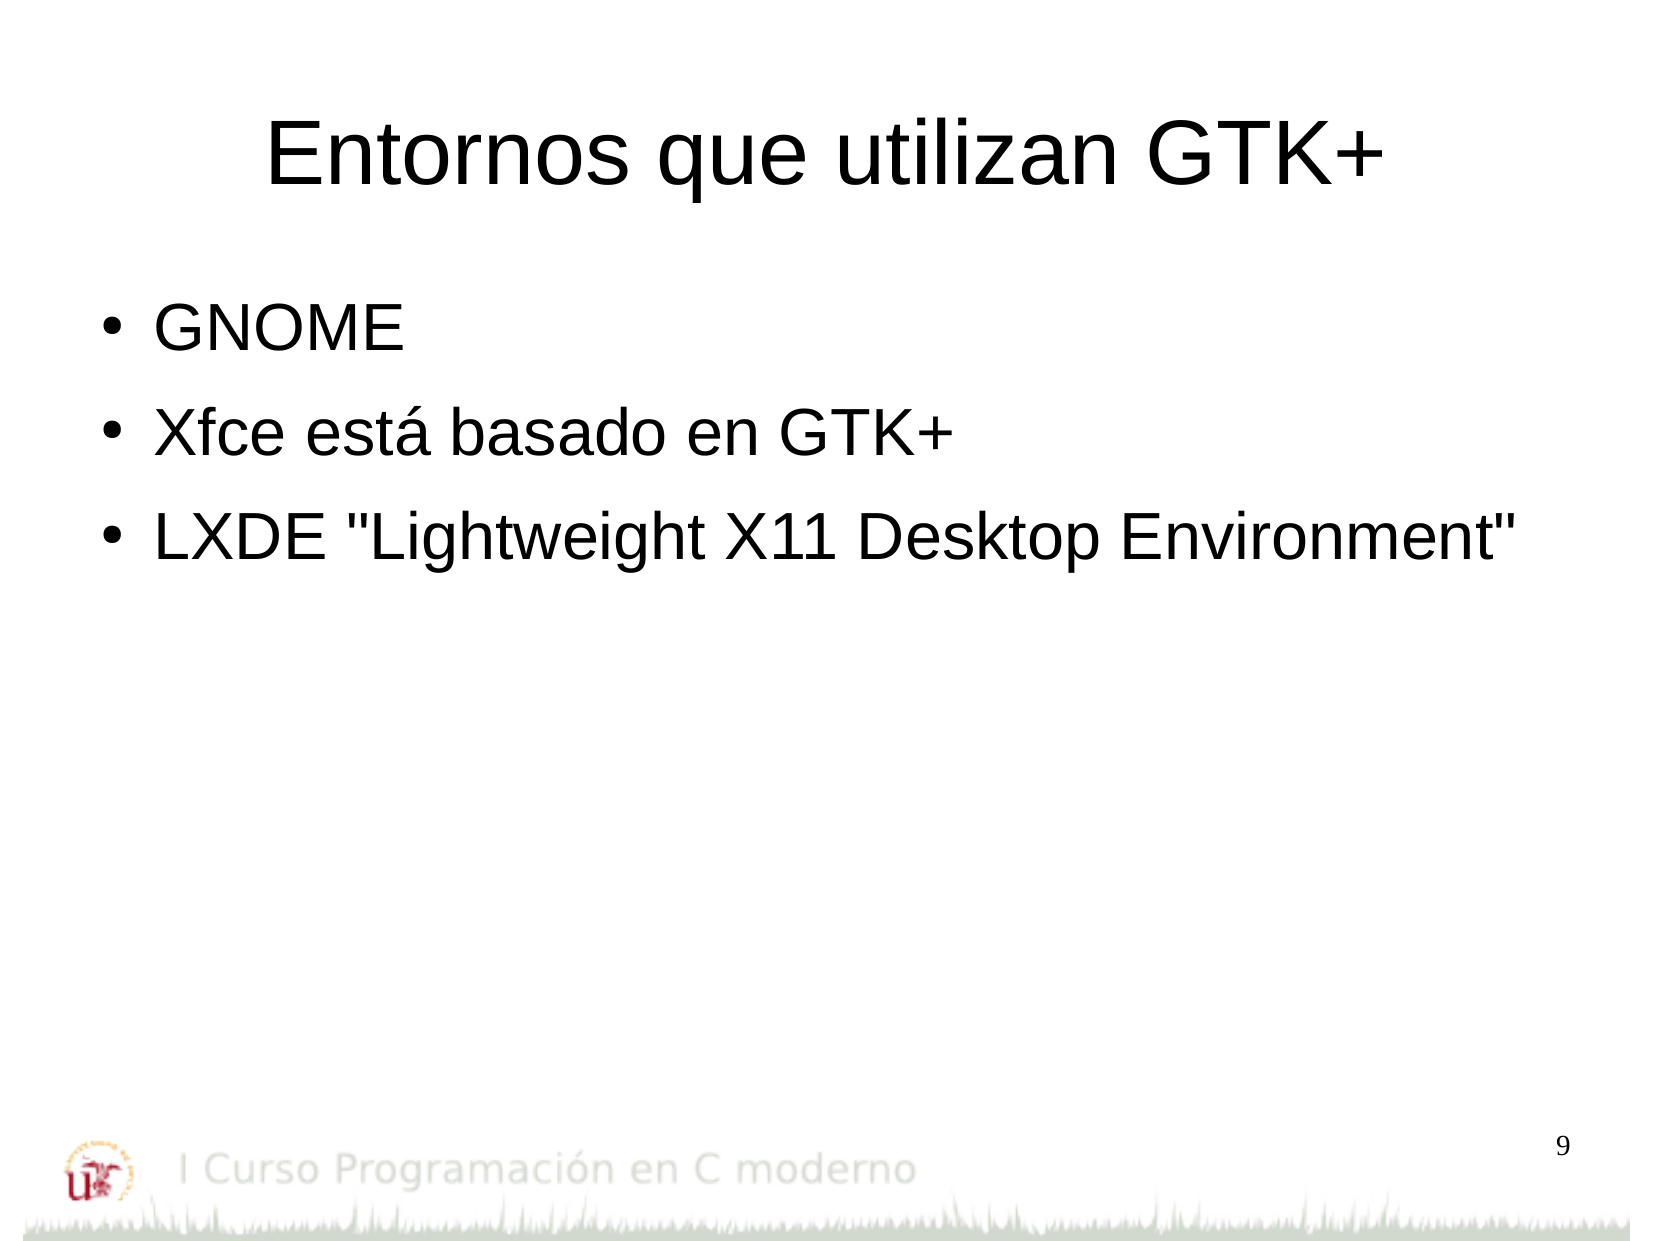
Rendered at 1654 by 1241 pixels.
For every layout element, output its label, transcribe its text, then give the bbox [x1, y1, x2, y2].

title Entornos que utilizan GTK+ [82, 49, 1571, 257]
picture [23, 1136, 1630, 1241]
list GNOME Xfce está basado en GTK+ LXDE "Lightweight X11 Desktop Environment" [82, 290, 1538, 1010]
